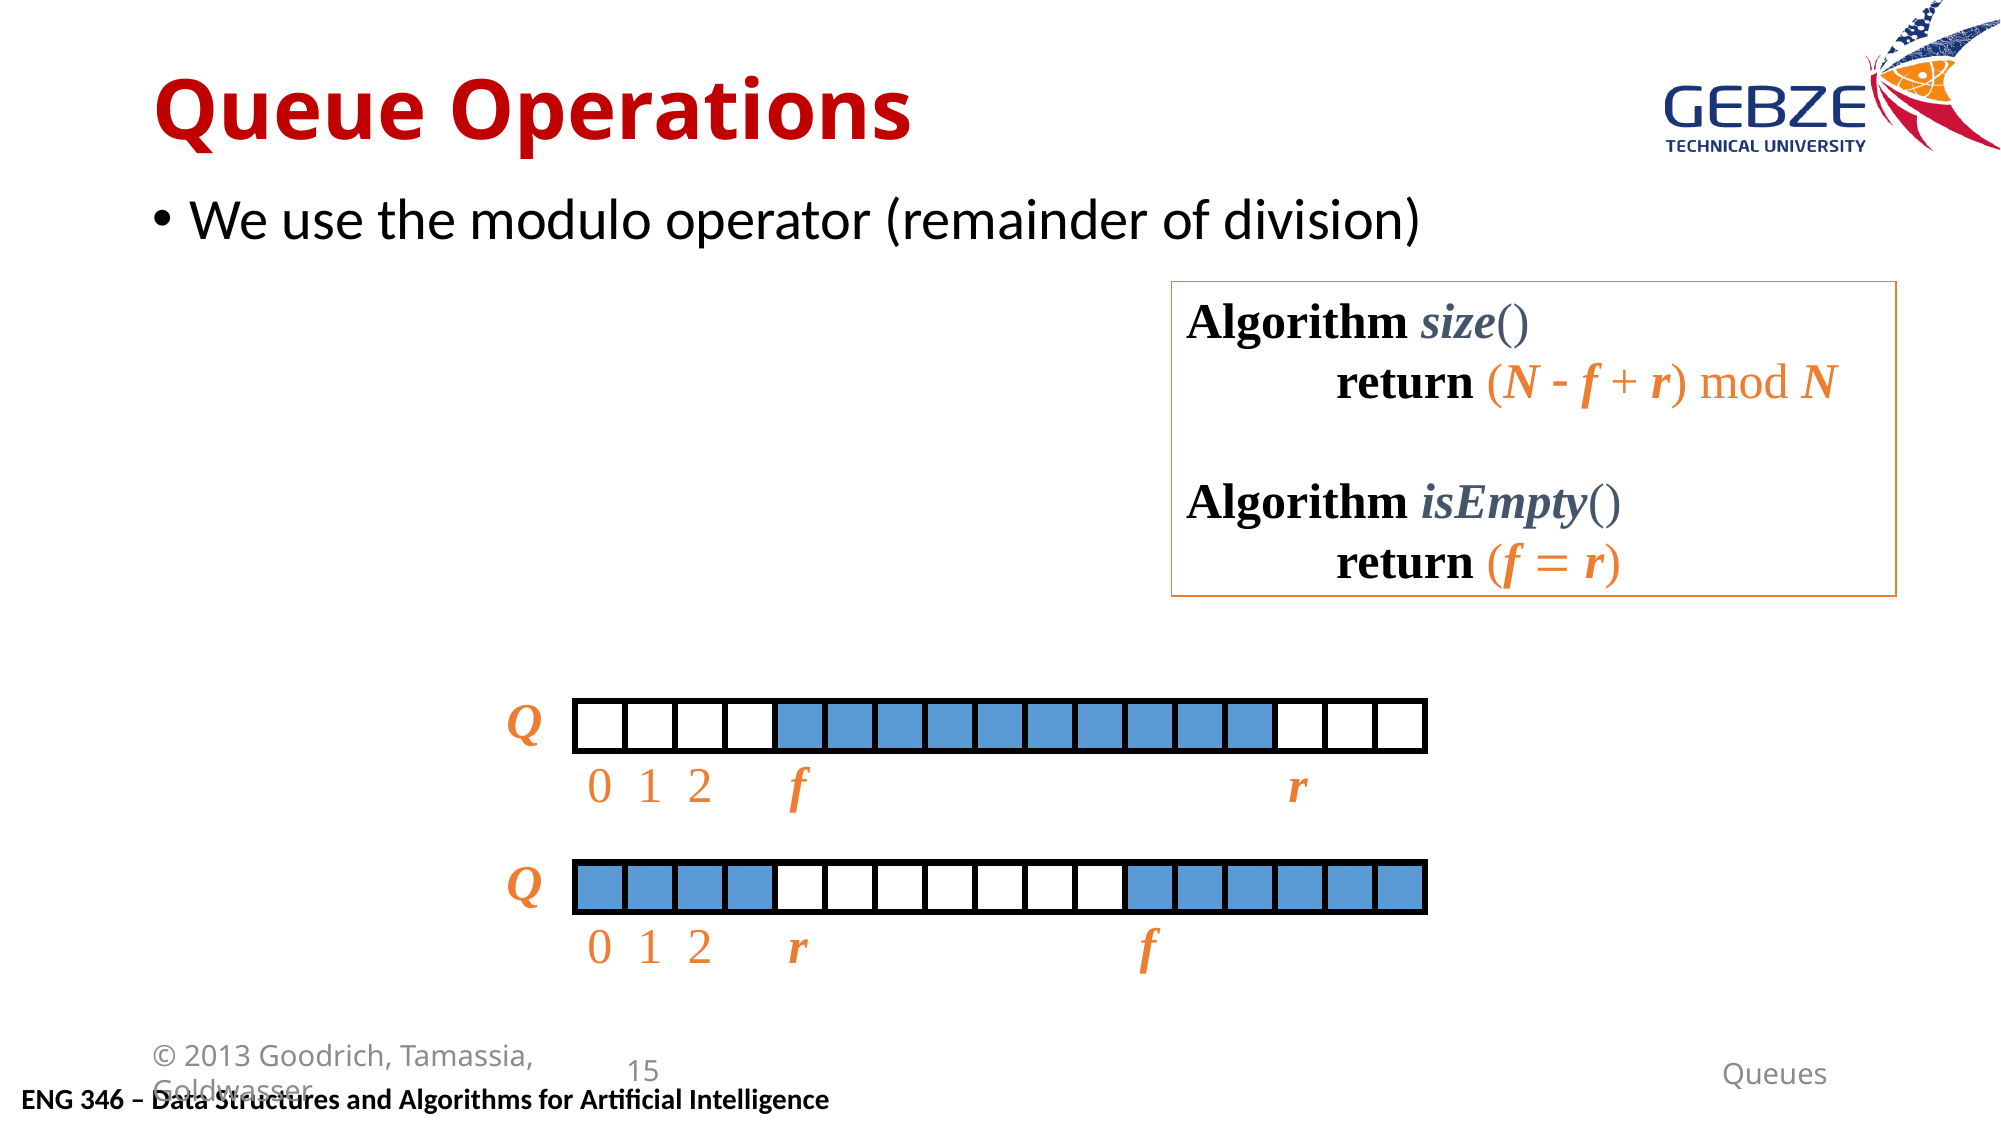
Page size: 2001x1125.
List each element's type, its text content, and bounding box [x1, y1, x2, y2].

text_box [574, 701, 1425, 752]
slide_number <number> [0, 1042, 675, 1103]
text_box r [1274, 752, 1322, 813]
text_box f [1124, 913, 1172, 974]
text_box 1 [637, 913, 663, 974]
text_box Q [499, 688, 549, 749]
text_box 0 [587, 752, 613, 813]
picture [1665, 0, 2001, 152]
text_box 1 [637, 752, 663, 813]
text_box 2 [687, 752, 713, 813]
text_box 0 [587, 913, 613, 974]
text_box Q [499, 849, 549, 910]
text_box Algorithm size() return (N - f + r) mod N Algorithm isEmpty() return (f = r) [1171, 281, 1897, 597]
text_box 2 [687, 913, 713, 974]
list We use the modulo operator (remainder of division) [137, 181, 1863, 1014]
text_box [574, 862, 1425, 913]
title Queue Operations [137, 59, 1863, 166]
text_box r [774, 913, 822, 974]
text_box f [774, 752, 822, 813]
footer Queues [1550, 1042, 2000, 1103]
